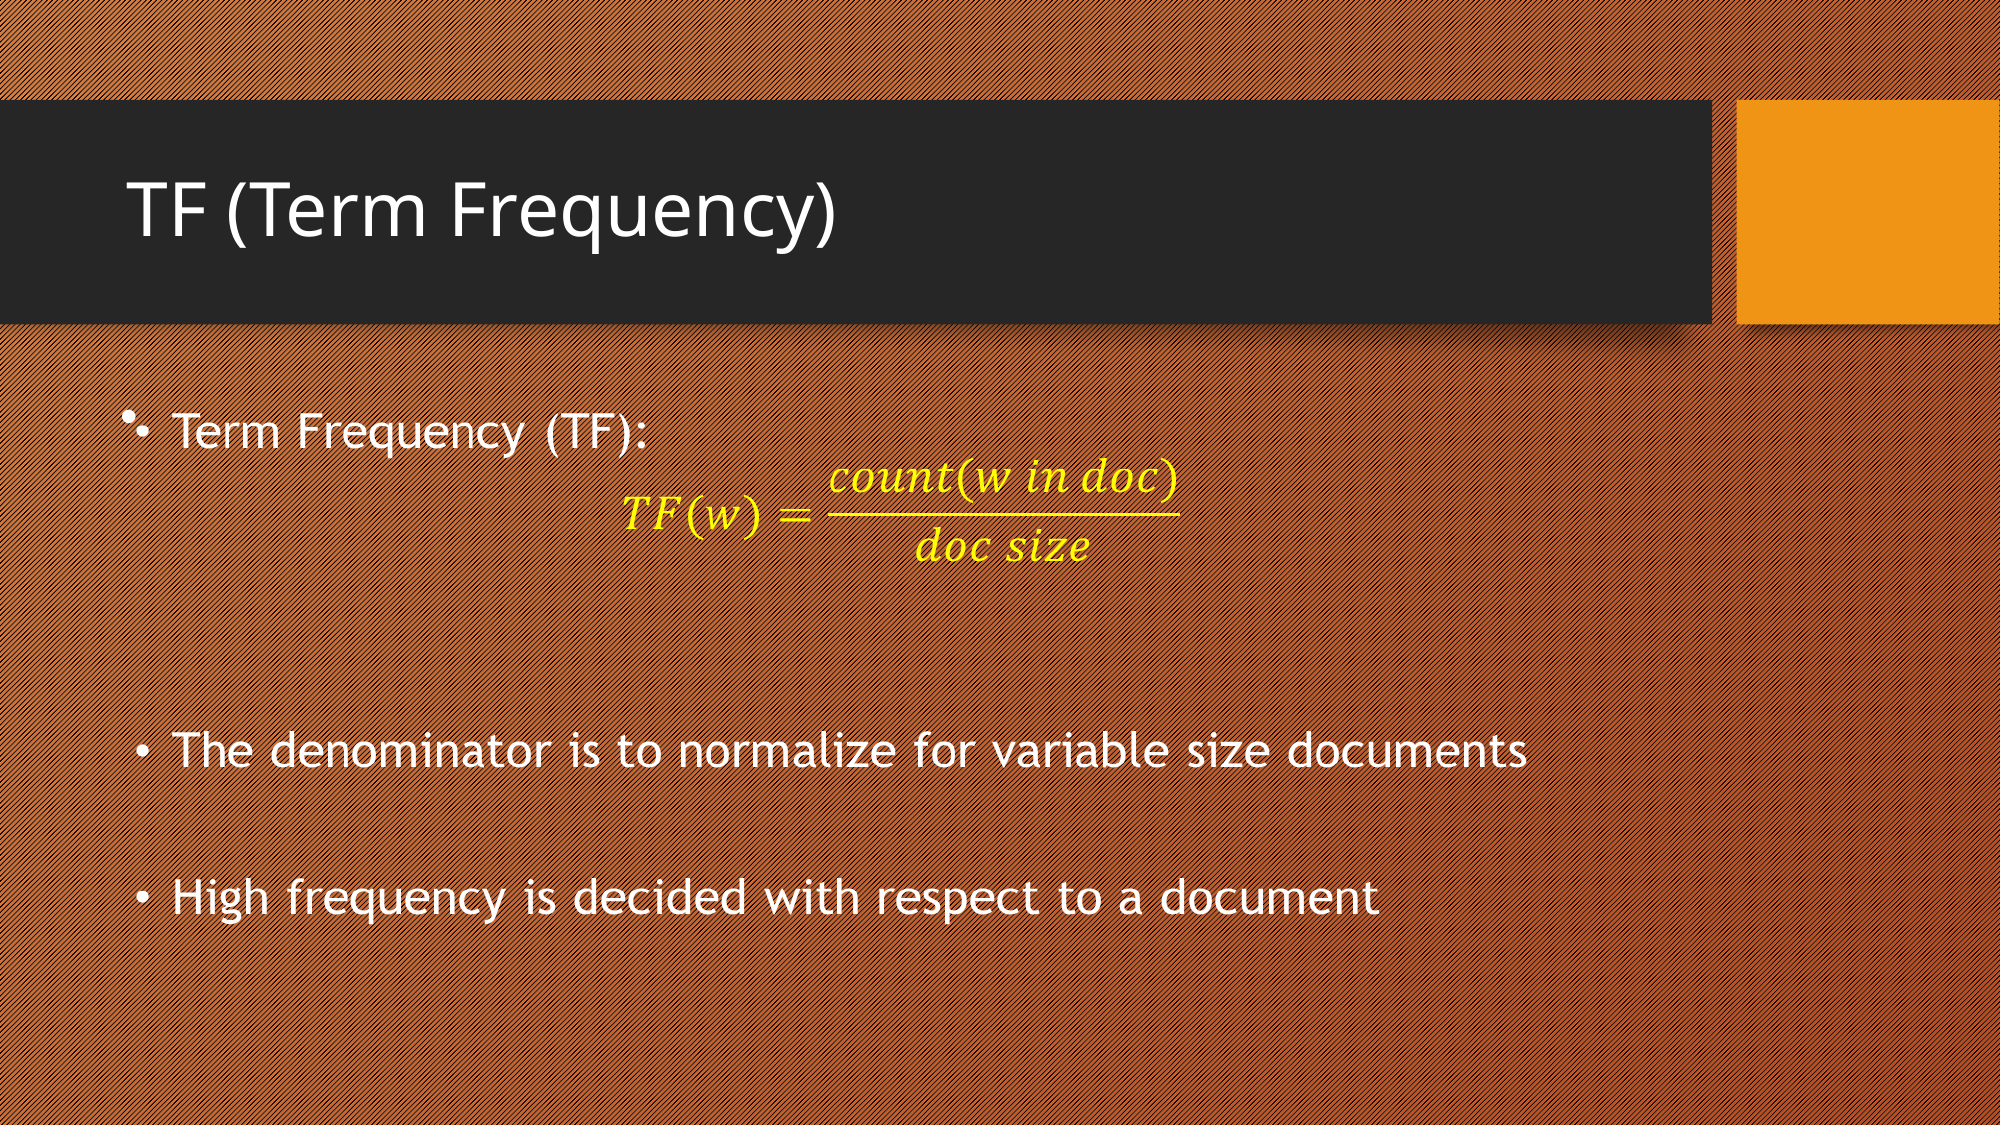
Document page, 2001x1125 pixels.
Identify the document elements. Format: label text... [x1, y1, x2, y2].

list [105, 384, 1683, 976]
title TF (Term Frequency) [111, 123, 1689, 301]
picture [0, 0, 2000, 1125]
